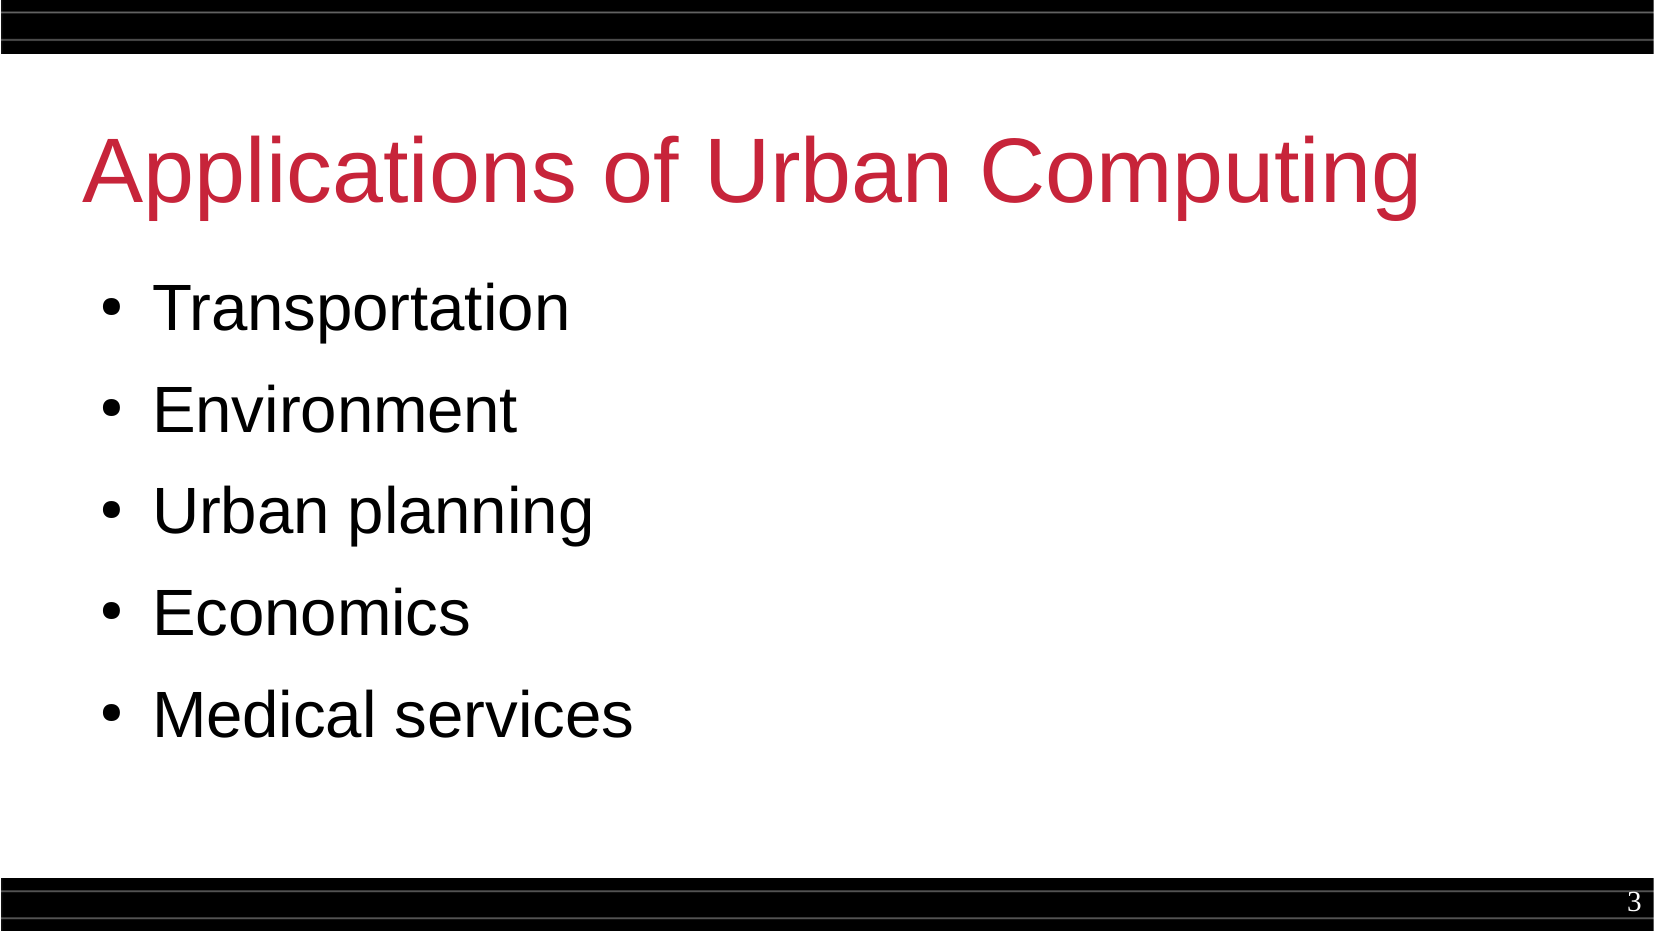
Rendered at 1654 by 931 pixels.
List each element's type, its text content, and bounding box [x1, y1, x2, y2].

picture [1, 0, 1654, 54]
title Applications of Urban Computing [82, 92, 1571, 249]
list Transportation Environment Urban planning Economics Medical services [82, 271, 1571, 758]
picture [1, 878, 1654, 931]
